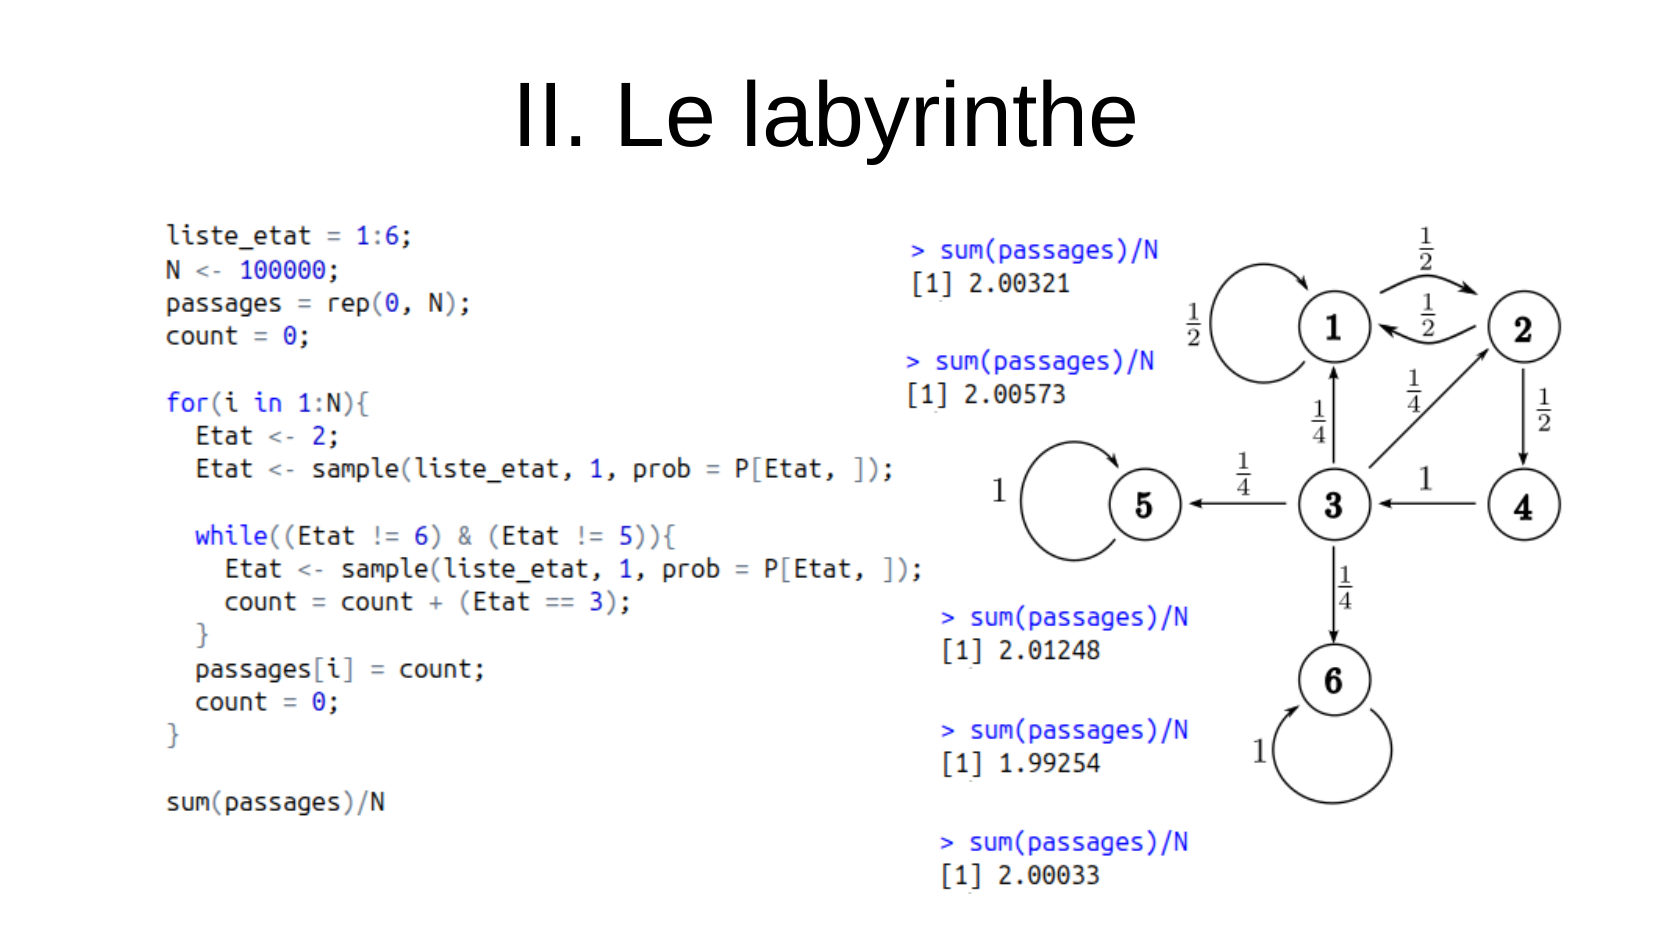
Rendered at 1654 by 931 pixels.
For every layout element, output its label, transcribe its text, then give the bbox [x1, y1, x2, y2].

title II. Le labyrinthe [82, 37, 1571, 193]
picture [150, 215, 1566, 894]
